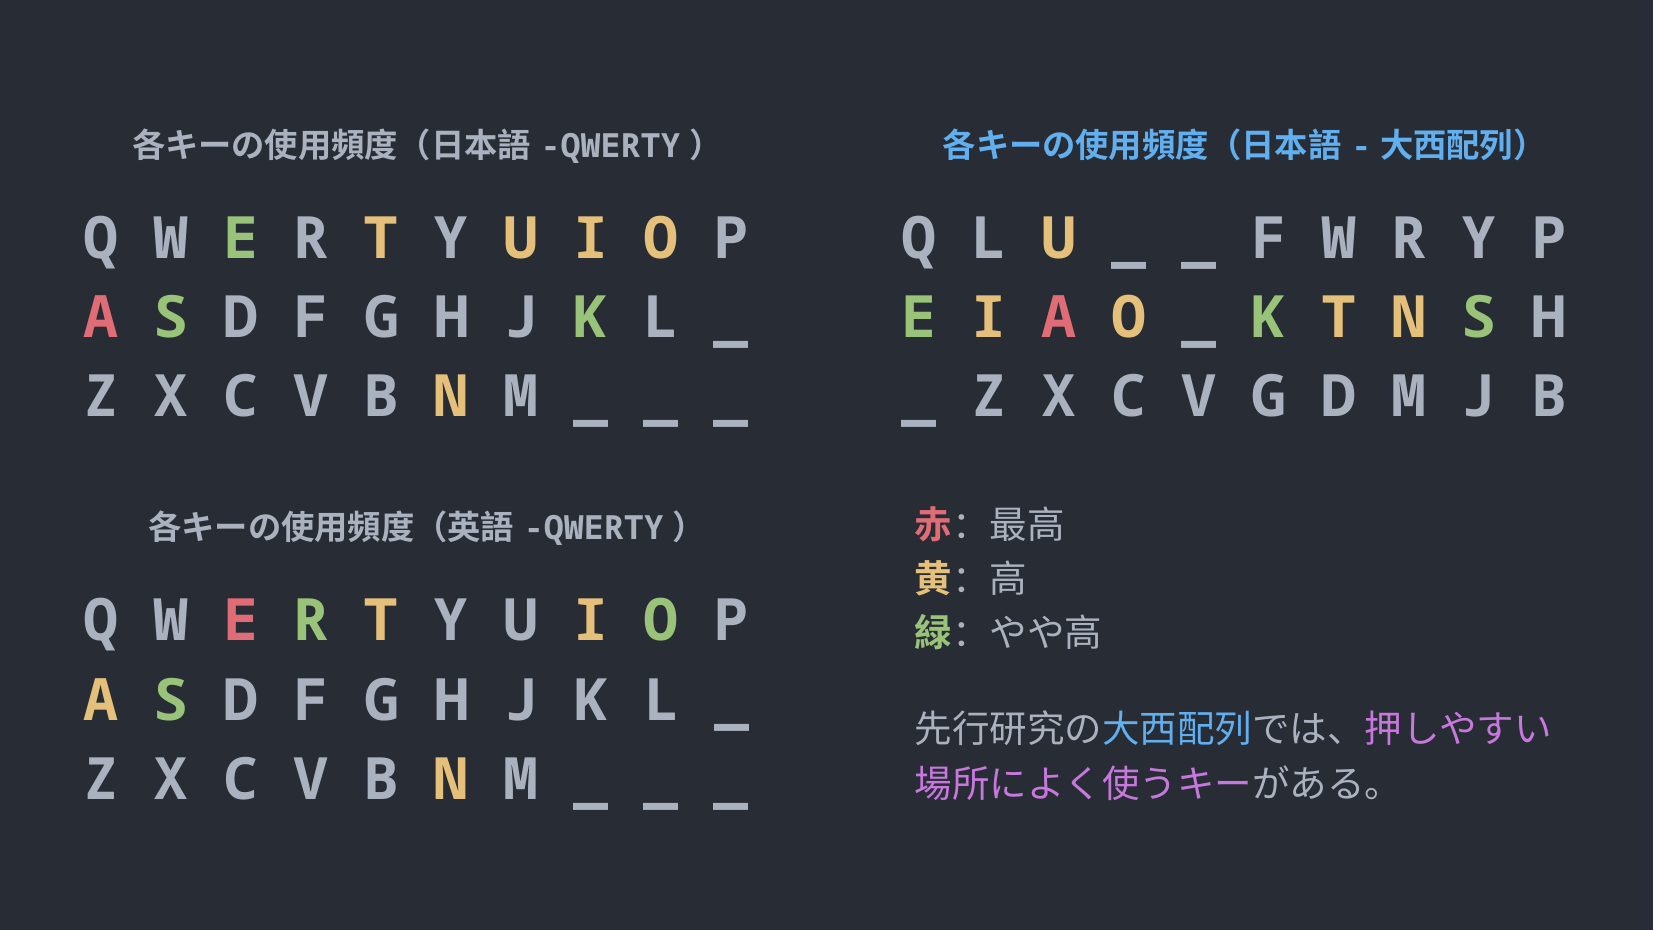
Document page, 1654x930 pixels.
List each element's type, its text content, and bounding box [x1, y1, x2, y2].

text_box Q L U _ _ F W R Y P E I A O _ K T N S H _ Z X C V G D M J B [862, 180, 1605, 450]
text_box Q W E R T Y U I O P A S D F G H J K L _ Z X C V B N M _ _ _ [45, 562, 788, 833]
title 各キーの使用頻度（日本語-大西配列） [929, 105, 1560, 181]
title 各キーの使用頻度（日本語-QWERTY） [112, 105, 743, 181]
title 各キーの使用頻度（英語-QWERTY） [112, 487, 743, 563]
text_box 赤：最高 黄：高 緑：やや高 先行研究の大西配列では、押しやすい場所によく使うキーがある。 [900, 487, 1576, 863]
subtitle Q W E R T Y U I O P A S D F G H J K L _ Z X C V B N M _ _ _ [45, 180, 788, 450]
